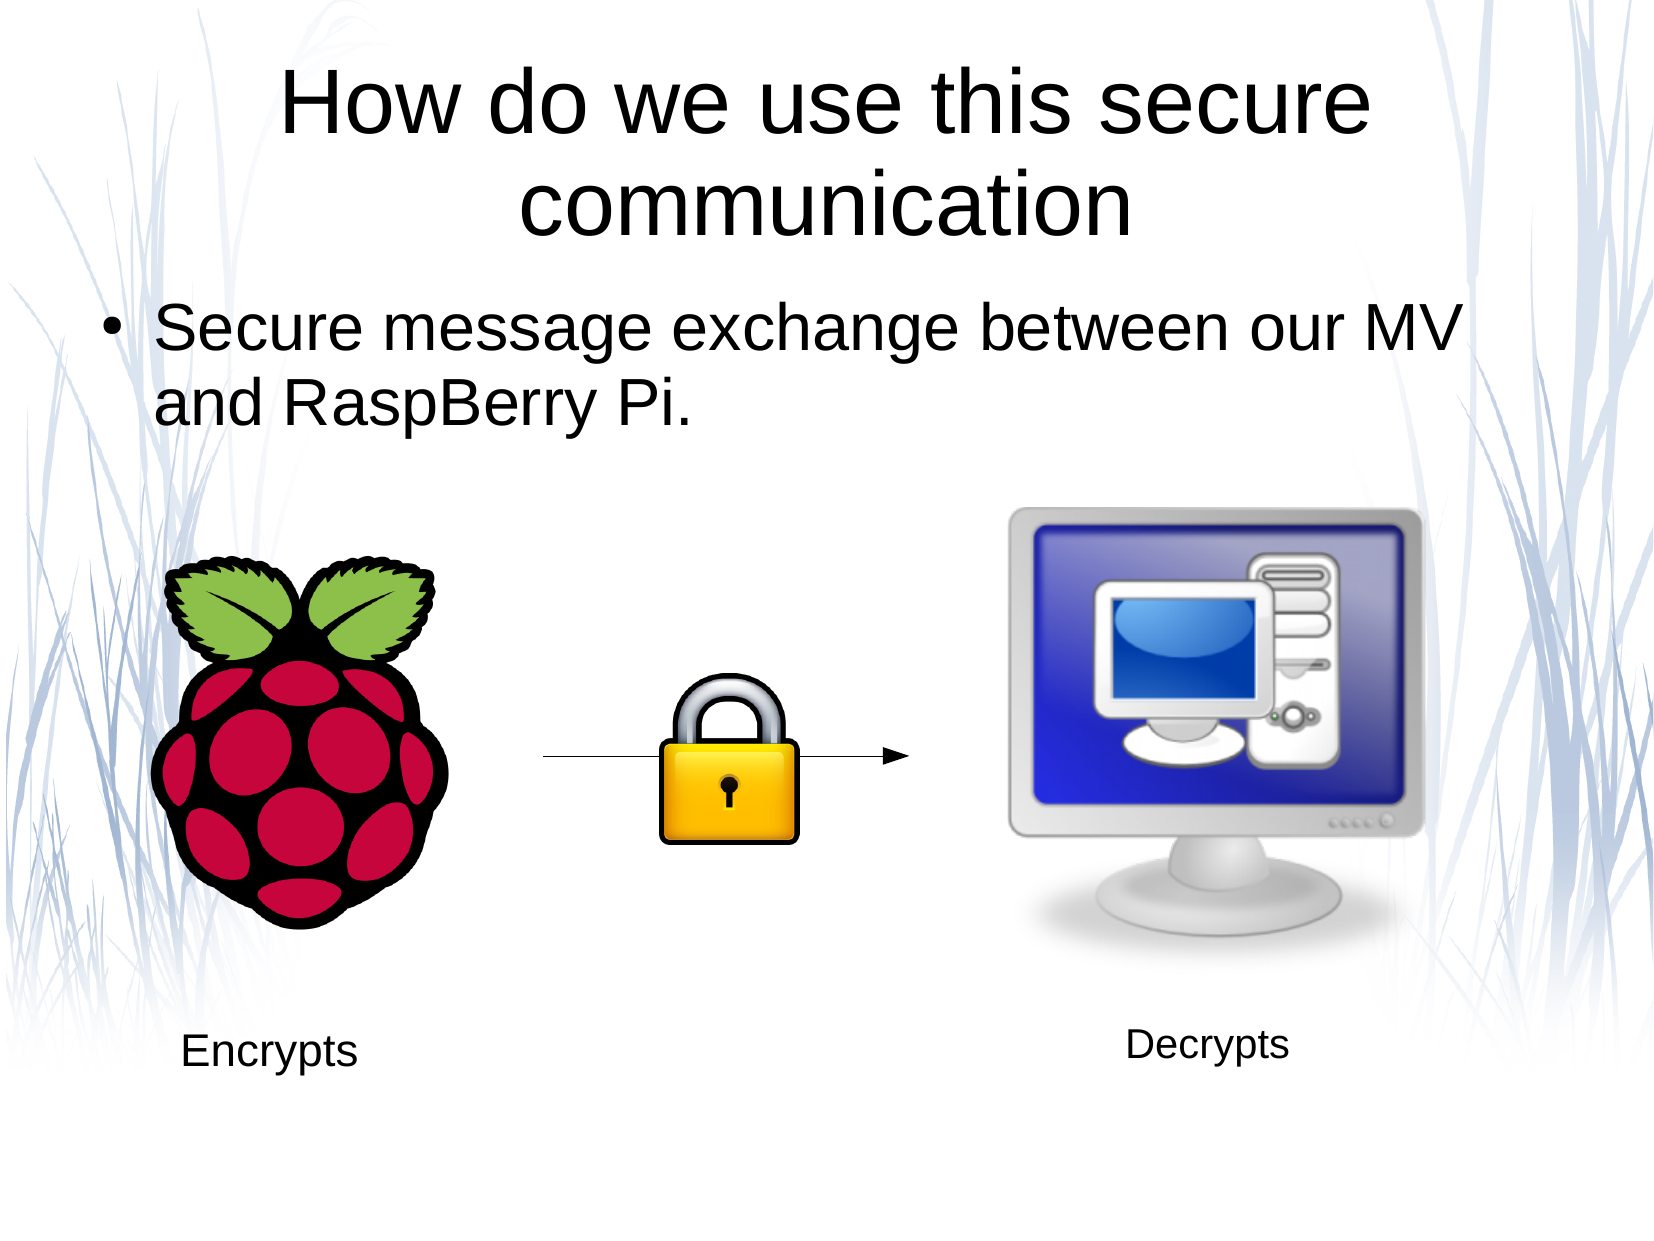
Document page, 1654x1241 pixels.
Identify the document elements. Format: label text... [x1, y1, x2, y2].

title How do we use this secure communication [82, 49, 1571, 257]
text_box Encrypts [165, 1017, 414, 1085]
picture [6, 0, 1654, 1241]
list Secure message exchange between our MV and RaspBerry Pi. [82, 290, 1571, 1010]
text_box Decrypts [1110, 1012, 1335, 1075]
